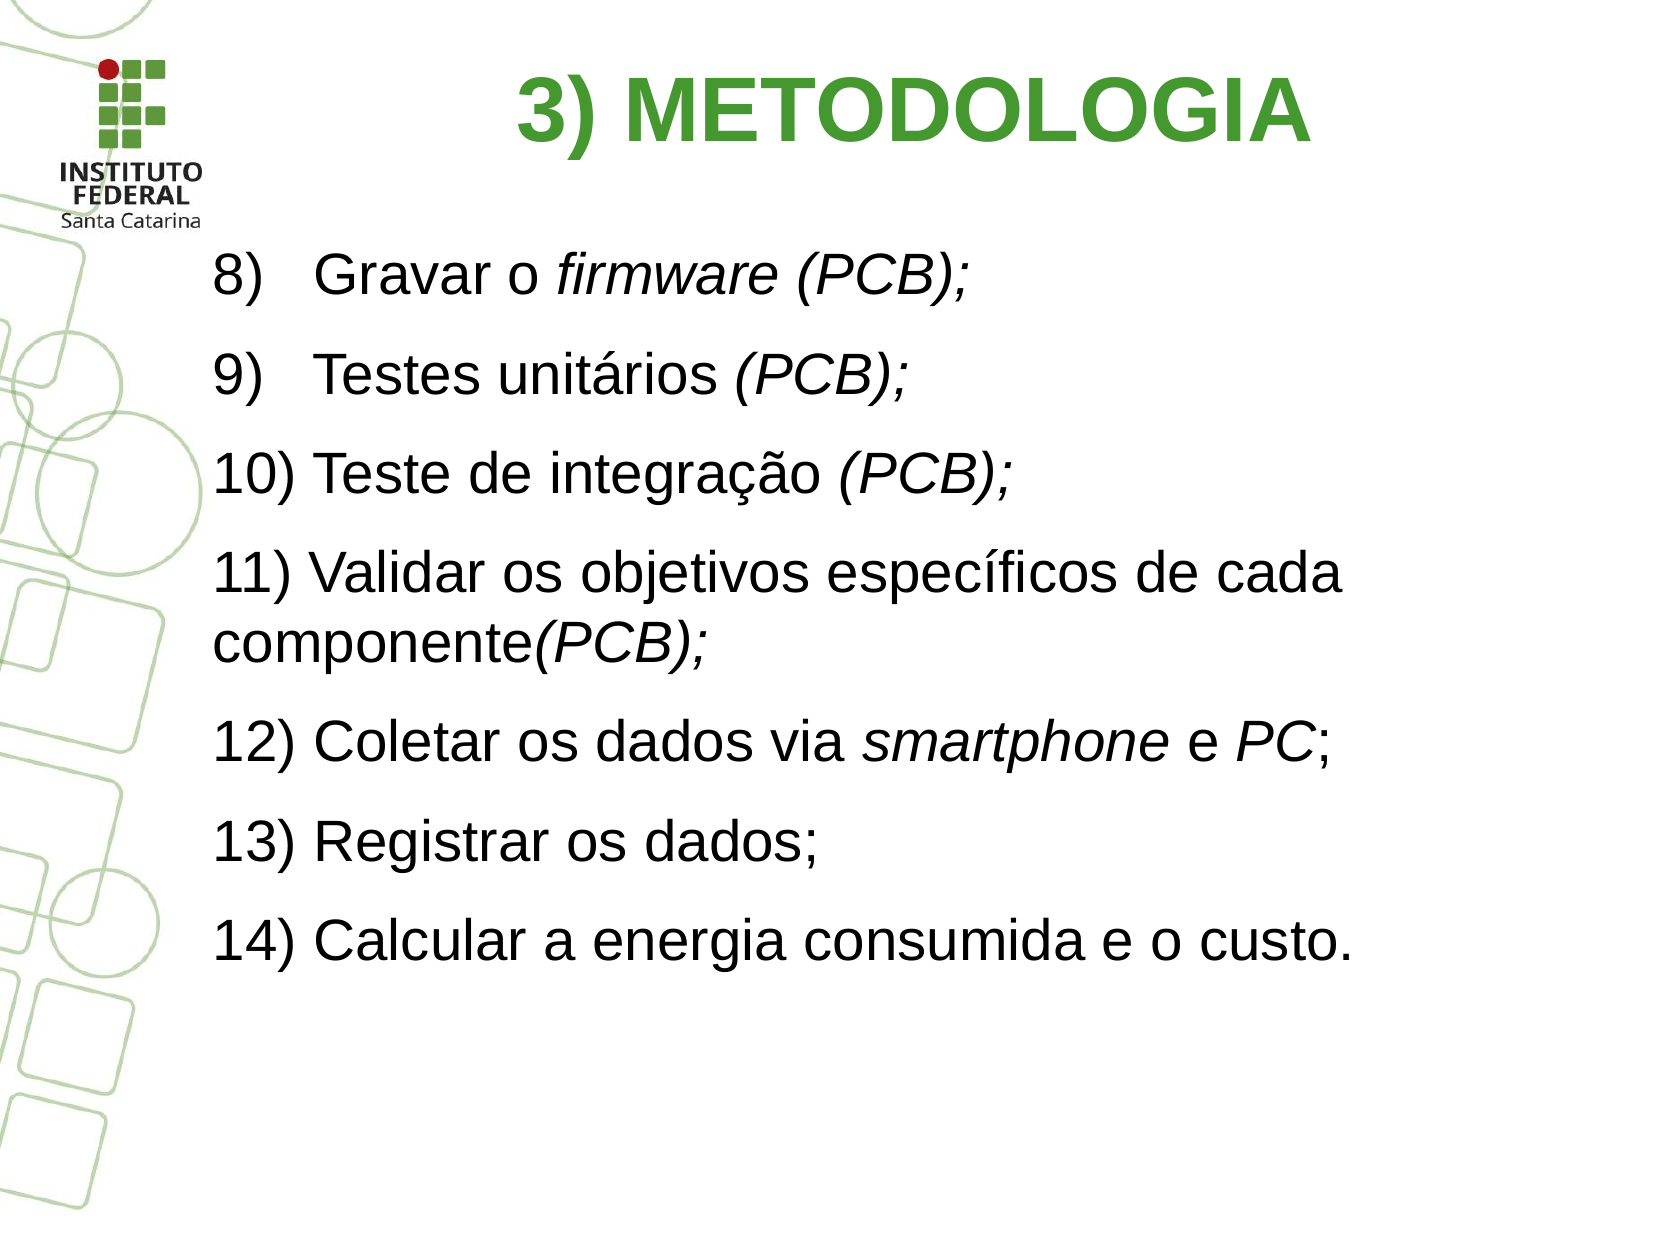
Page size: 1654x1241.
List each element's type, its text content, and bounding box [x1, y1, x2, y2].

list 8) Gravar o firmware (PCB); 9) Testes unitários (PCB); 10) Teste de integração (PCB); 11) Validar os objetivos específicos de cada componente(PCB); 12) Coletar os dados via smartphone e PC; 13) Registrar os dados; 14) Calcular a energia consumida e o custo. [212, 186, 1460, 1183]
title 3) METODOLOGIA [259, 1, 1571, 209]
picture [0, 0, 1654, 1241]
